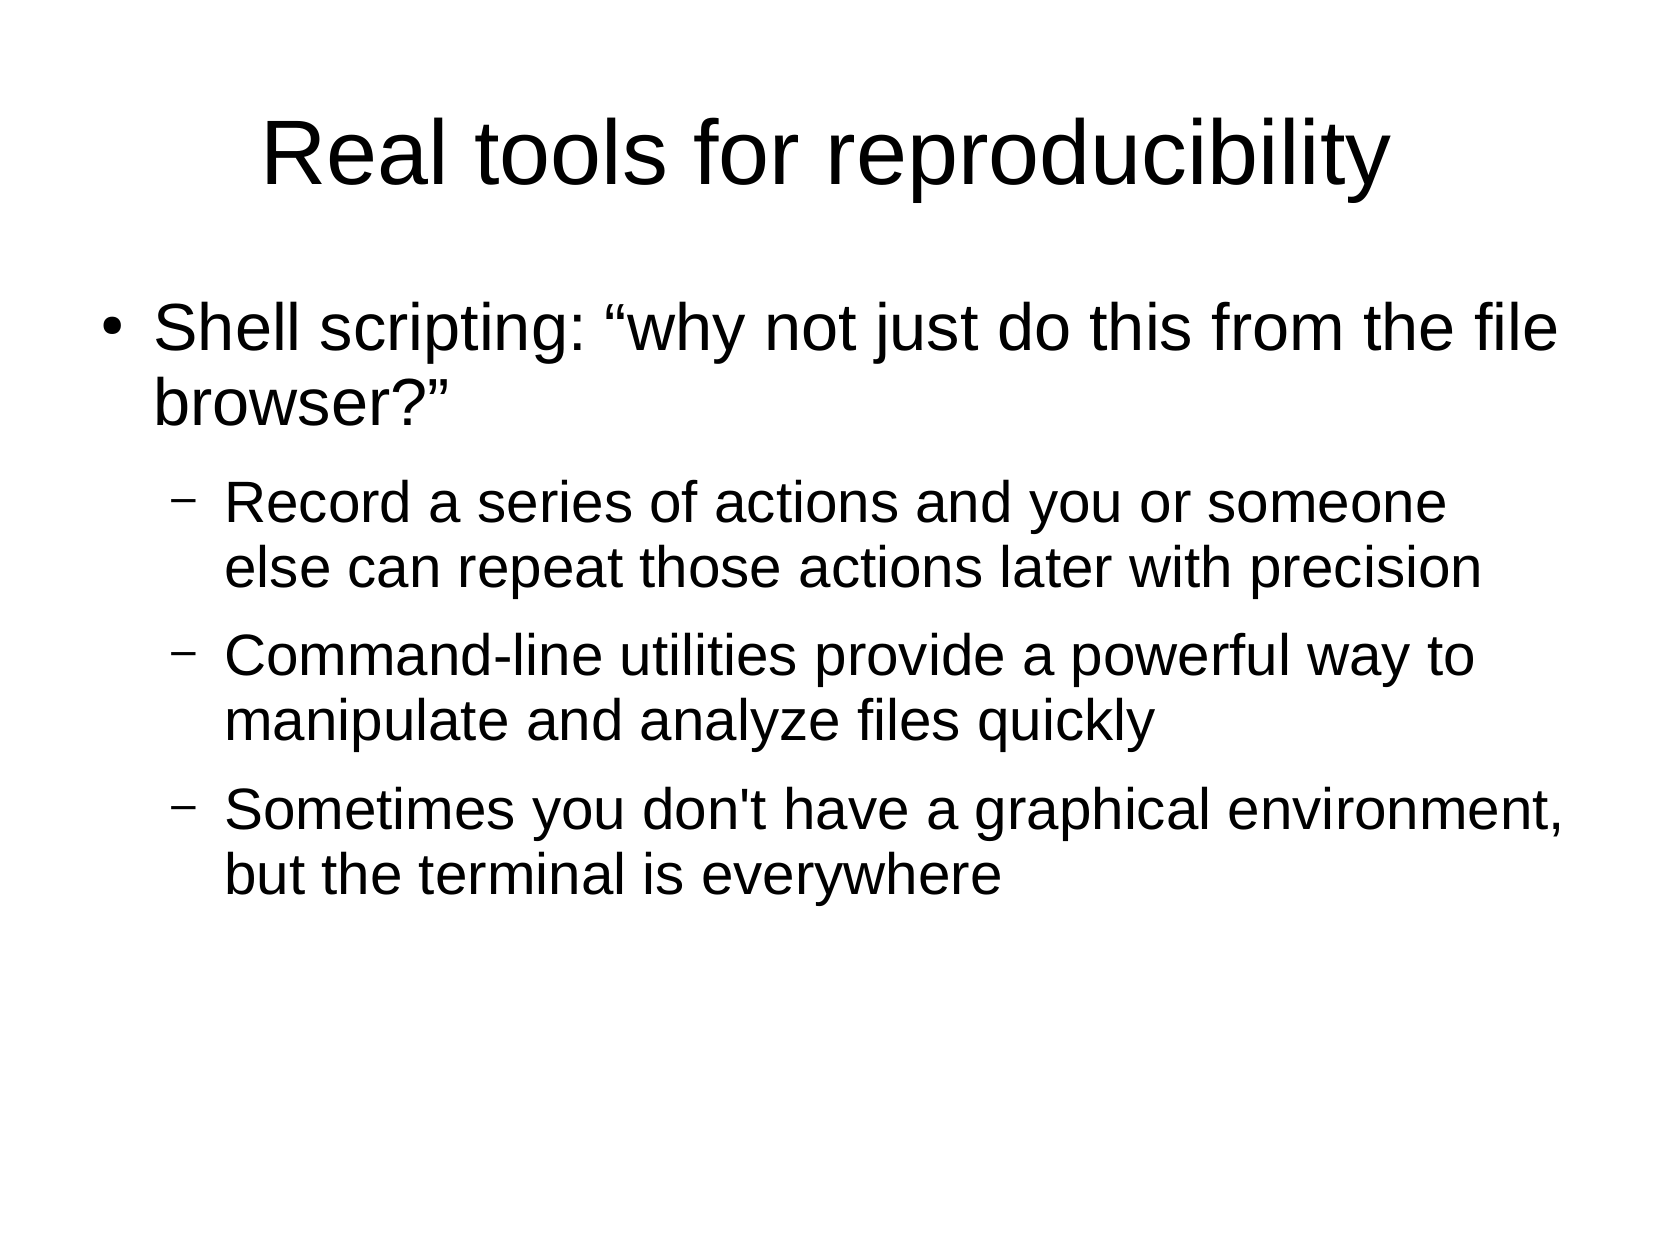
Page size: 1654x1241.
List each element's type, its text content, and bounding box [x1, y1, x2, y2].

title Real tools for reproducibility [82, 49, 1571, 257]
list Shell scripting: “why not just do this from the file browser?” Record a series of actions and you or someone else can repeat those actions later with precision Command-line utilities provide a powerful way to manipulate and analyze files quickly Sometimes you don't have a graphical environment, but the terminal is everywhere [82, 290, 1571, 1201]
